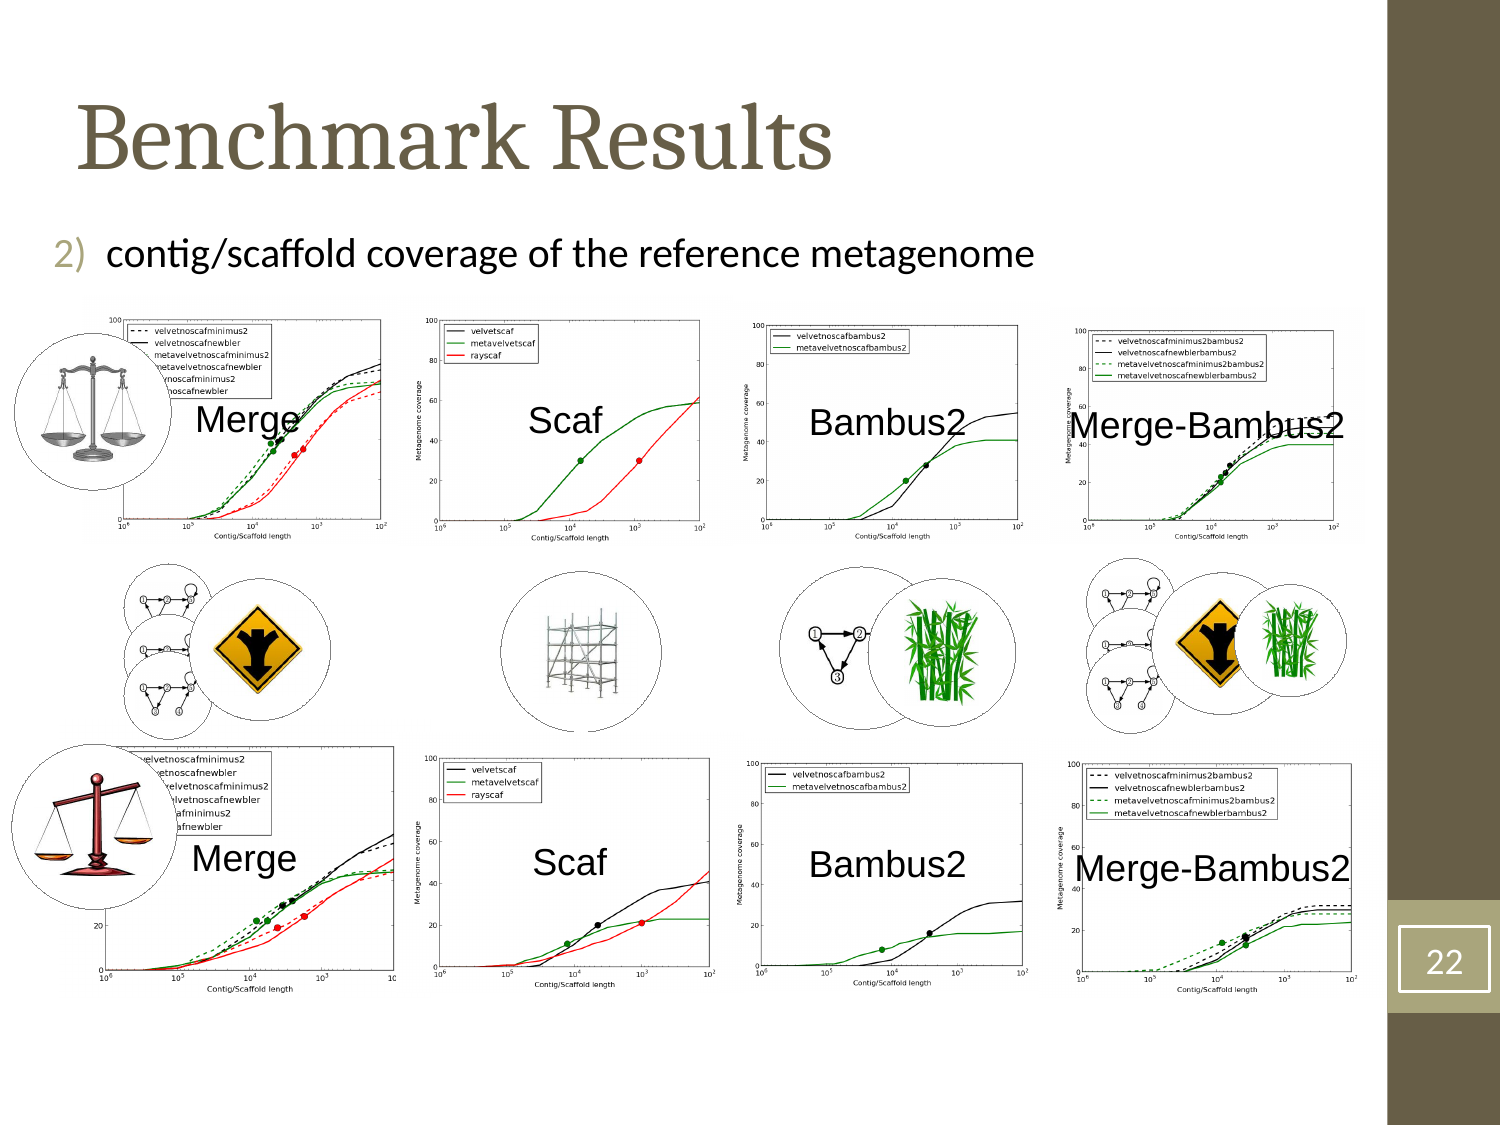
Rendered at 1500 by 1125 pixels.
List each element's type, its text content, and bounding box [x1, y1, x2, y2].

picture [208, 604, 309, 696]
picture [1262, 600, 1319, 681]
text_box [14, 333, 172, 491]
picture [904, 599, 979, 706]
picture [1098, 664, 1163, 715]
picture [398, 295, 1365, 546]
picture [34, 773, 153, 876]
text_box [11, 744, 178, 910]
text_box [500, 571, 662, 732]
picture [533, 600, 638, 704]
picture [396, 732, 1386, 999]
picture [135, 632, 190, 665]
text_box [1086, 558, 1347, 734]
picture [1098, 626, 1153, 659]
text_box [123, 563, 331, 740]
picture [135, 582, 201, 628]
title Benchmark Results [75, 82, 1326, 195]
picture [1170, 598, 1261, 690]
text_box [779, 566, 1016, 730]
picture [40, 355, 146, 462]
picture [1098, 576, 1163, 621]
list contig/scaﬀold coverage of the reference metagenome [35, 236, 1382, 1063]
picture [135, 670, 201, 721]
picture [801, 601, 888, 695]
